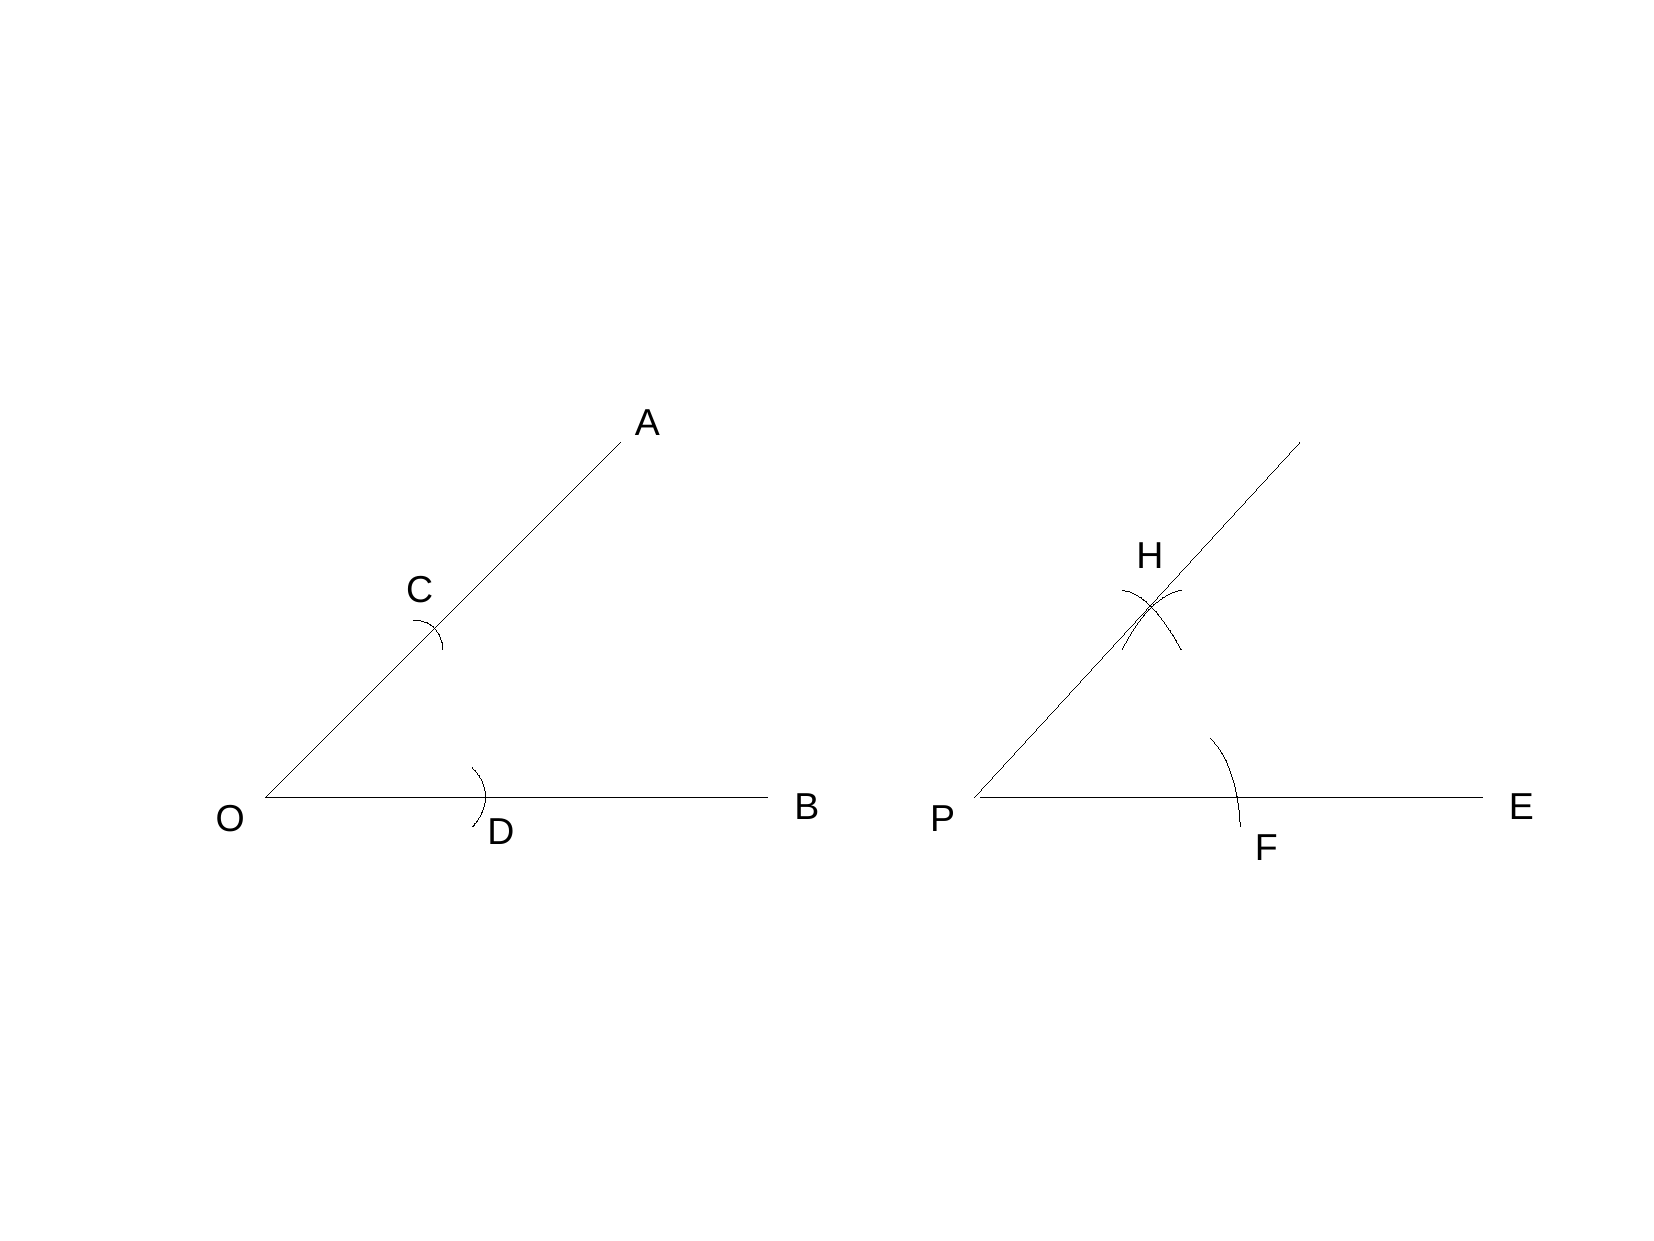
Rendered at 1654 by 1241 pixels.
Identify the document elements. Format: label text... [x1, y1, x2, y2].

text_box H [1121, 526, 1179, 584]
text_box P [915, 789, 975, 847]
text_box C [391, 561, 448, 618]
text_box E [1494, 778, 1549, 835]
text_box A [620, 394, 675, 451]
text_box O [200, 789, 260, 847]
text_box F [1240, 818, 1293, 876]
text_box B [779, 778, 835, 835]
text_box D [472, 803, 530, 861]
